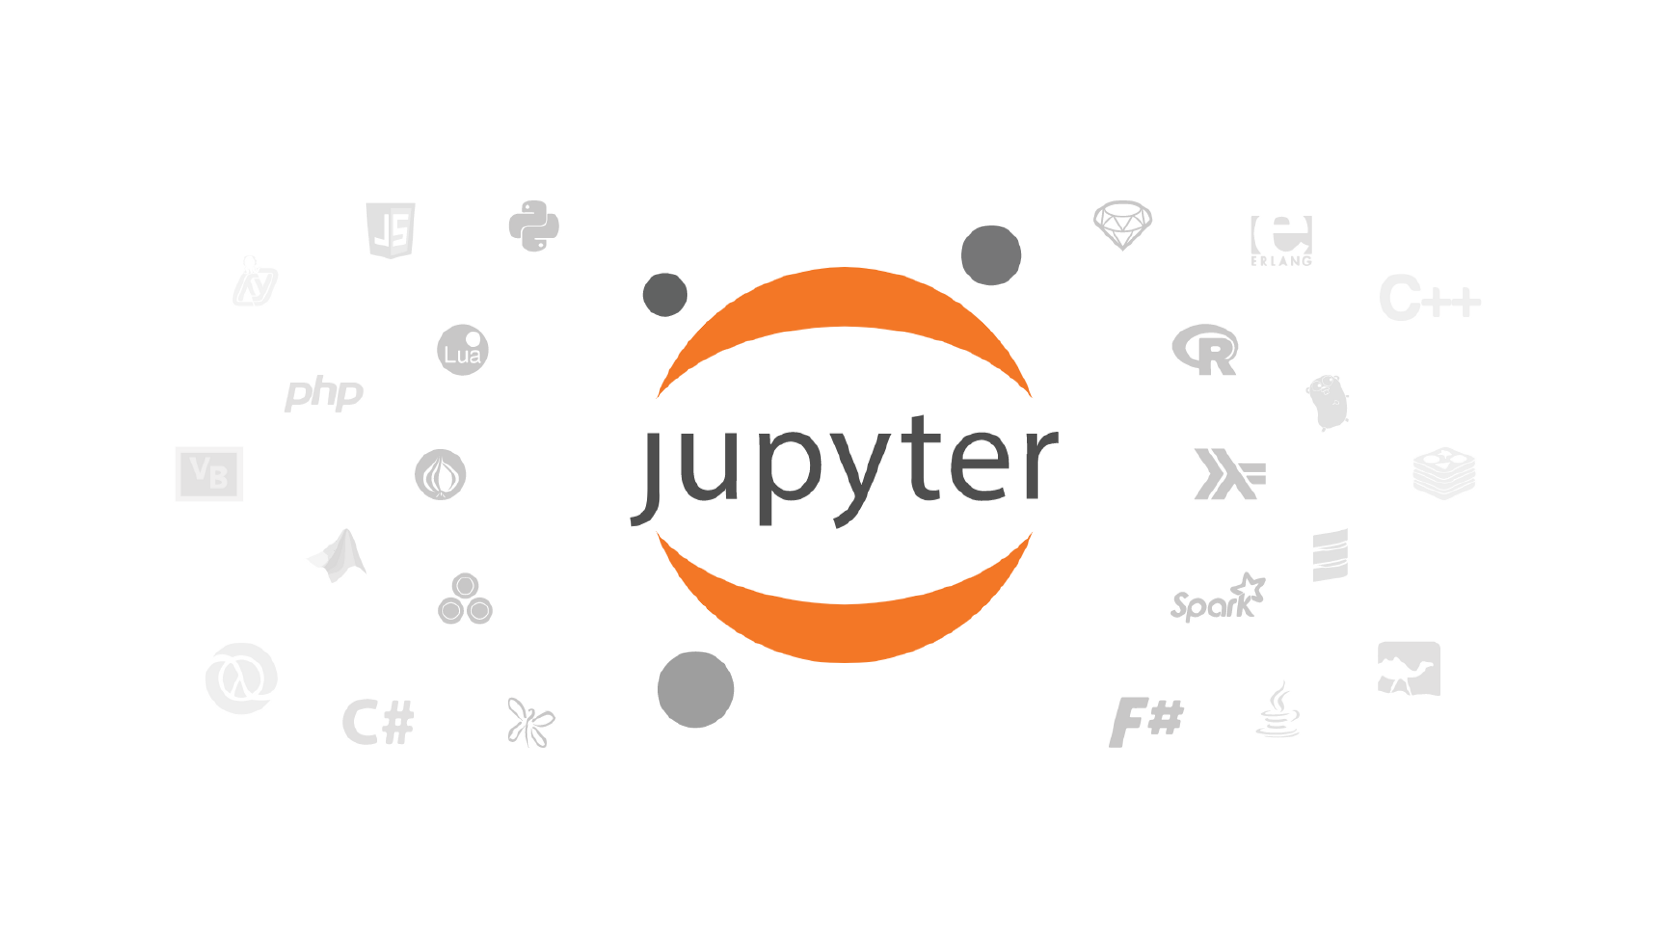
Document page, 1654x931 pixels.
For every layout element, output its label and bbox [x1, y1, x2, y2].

picture [111, 104, 1558, 823]
